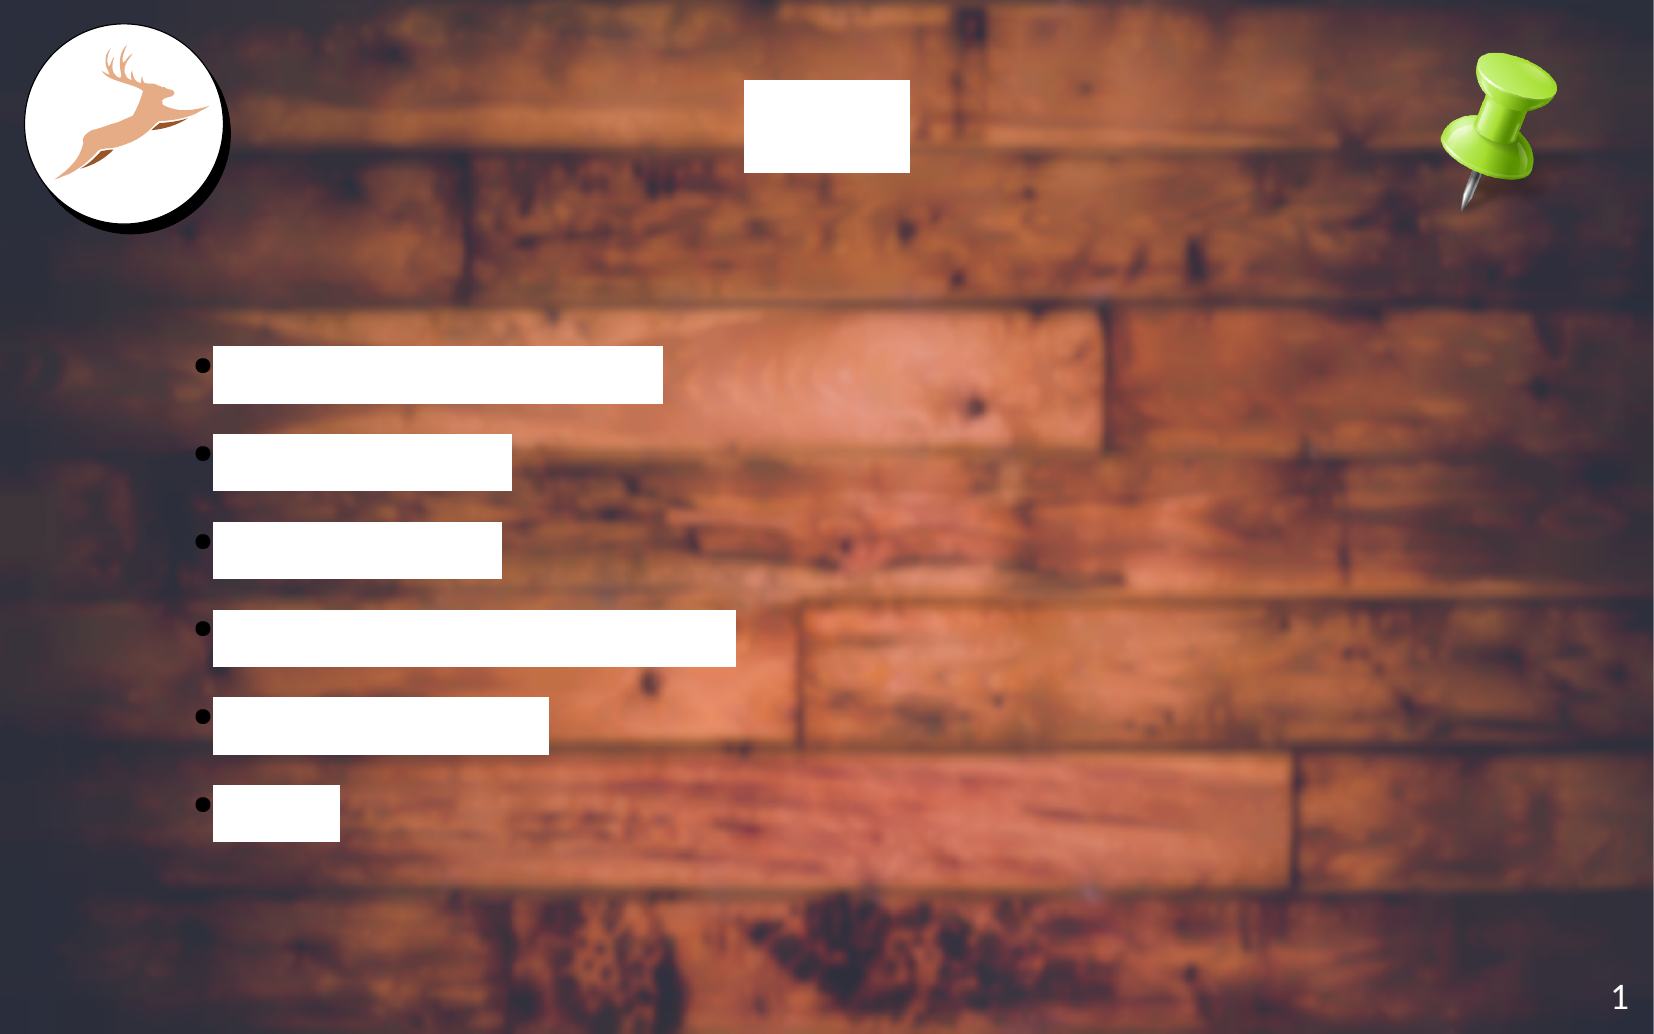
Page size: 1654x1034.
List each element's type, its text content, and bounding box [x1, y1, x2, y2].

picture [0, 0, 1654, 1034]
title Plan [237, 41, 1412, 214]
list EasyGoing! en bref Planification Réalisations Problèmes rencontrés Points positifs Bilan [82, 241, 1571, 842]
text_box 1 [1595, 964, 1642, 1025]
